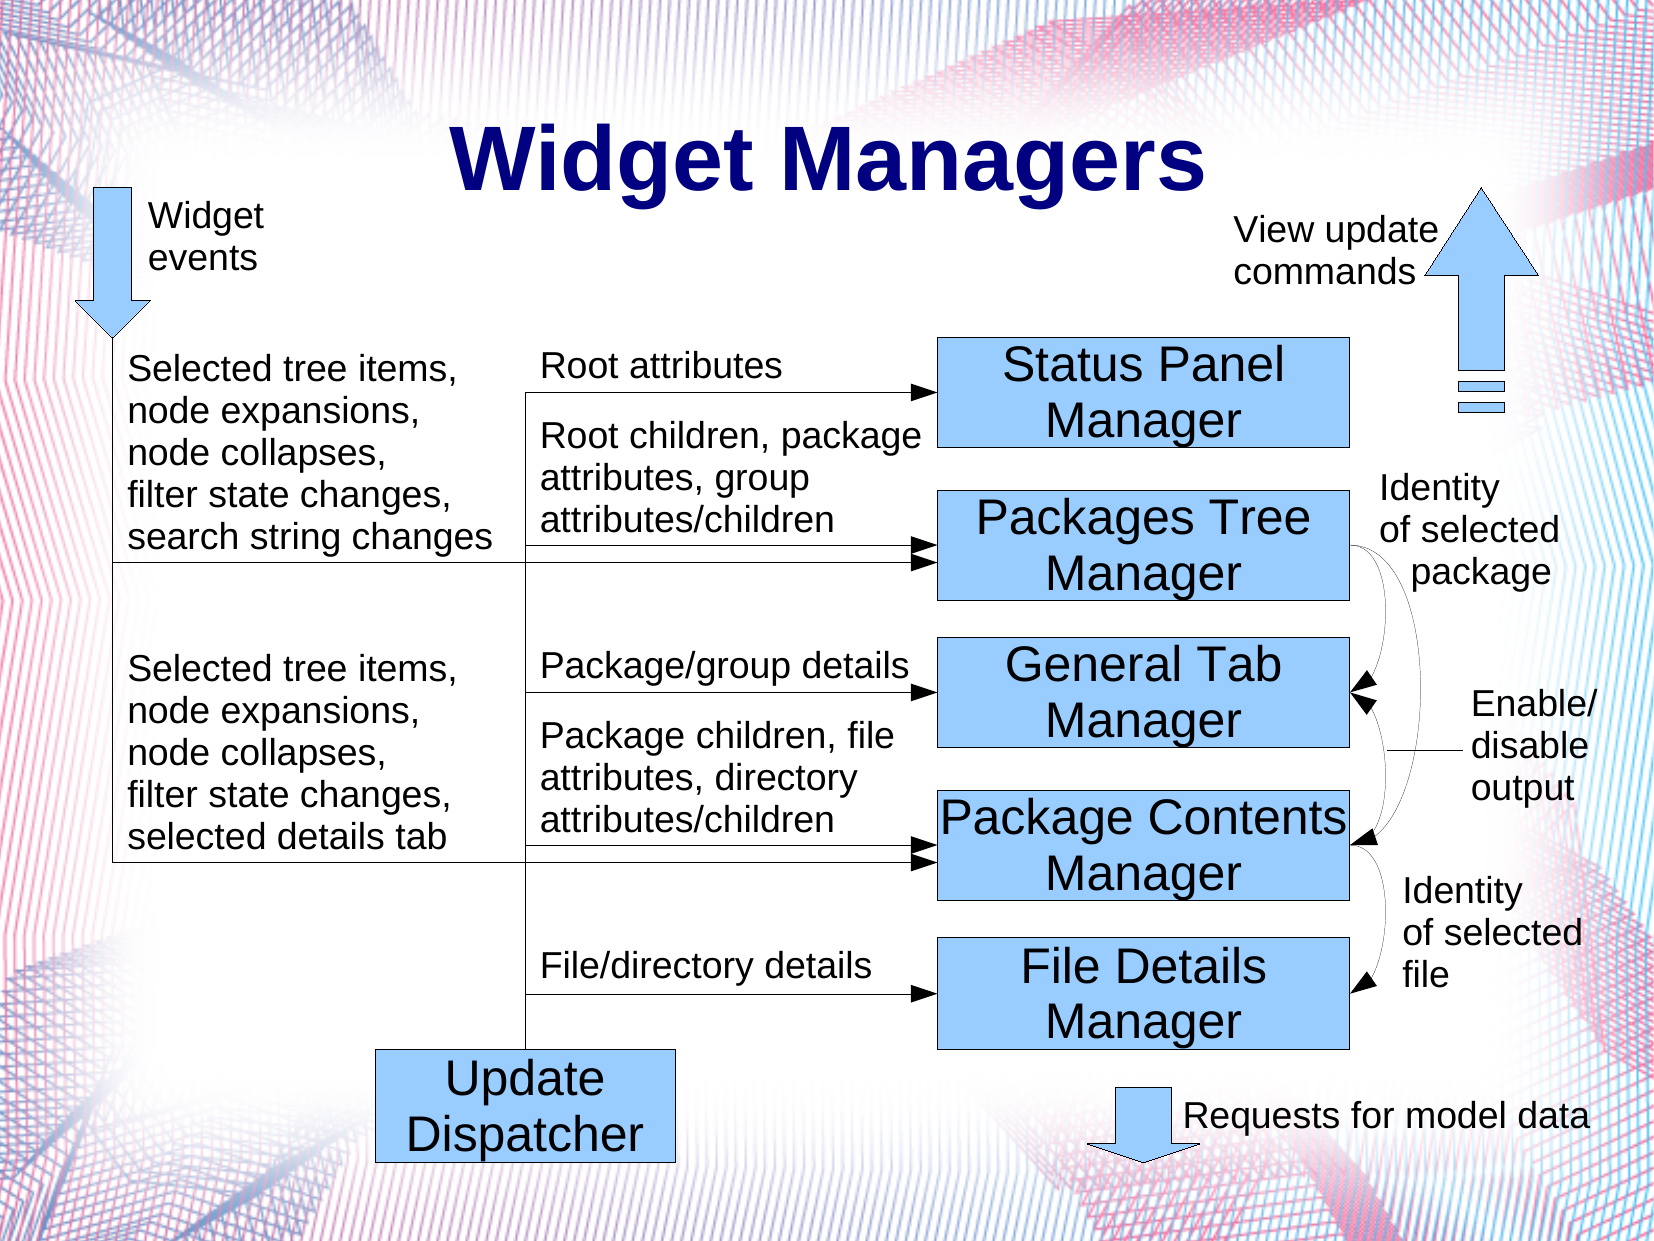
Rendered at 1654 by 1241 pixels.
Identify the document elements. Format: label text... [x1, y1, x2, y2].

text_box [1458, 402, 1505, 413]
text_box Identity of selected package [1364, 459, 1576, 601]
text_box Widget events [133, 187, 280, 301]
text_box Package Contents Manager [937, 790, 1350, 901]
text_box File/directory details [526, 937, 887, 994]
text_box View update commands [1218, 201, 1454, 301]
text_box Package children, file attributes, directory attributes/children [526, 707, 911, 845]
text_box [75, 187, 150, 338]
text_box Packages Tree Manager [937, 490, 1350, 601]
text_box Update Dispatcher [375, 1049, 676, 1163]
text_box Identity of selected file [1387, 862, 1599, 1004]
text_box Package/group details [526, 637, 925, 692]
picture [0, 0, 1654, 1241]
text_box Selected tree items, node expansions, node collapses, filter state changes, search string changes [113, 339, 509, 562]
text_box General Tab Manager [937, 637, 1350, 748]
text_box [1087, 1087, 1197, 1163]
text_box Enable/ disable output [1456, 675, 1613, 816]
text_box Selected tree items, node expansions, node collapses, filter state changes, selected details tab [113, 640, 474, 862]
text_box Root children, package attributes, group attributes/children [526, 407, 938, 545]
text_box File Details Manager [937, 937, 1350, 1050]
title Widget Managers [120, 75, 1538, 243]
text_box Root attributes [525, 337, 799, 392]
text_box Requests for model data [1167, 1087, 1606, 1145]
text_box [1454, 187, 1539, 371]
text_box Status Panel Manager [937, 337, 1350, 448]
text_box [1458, 381, 1505, 392]
